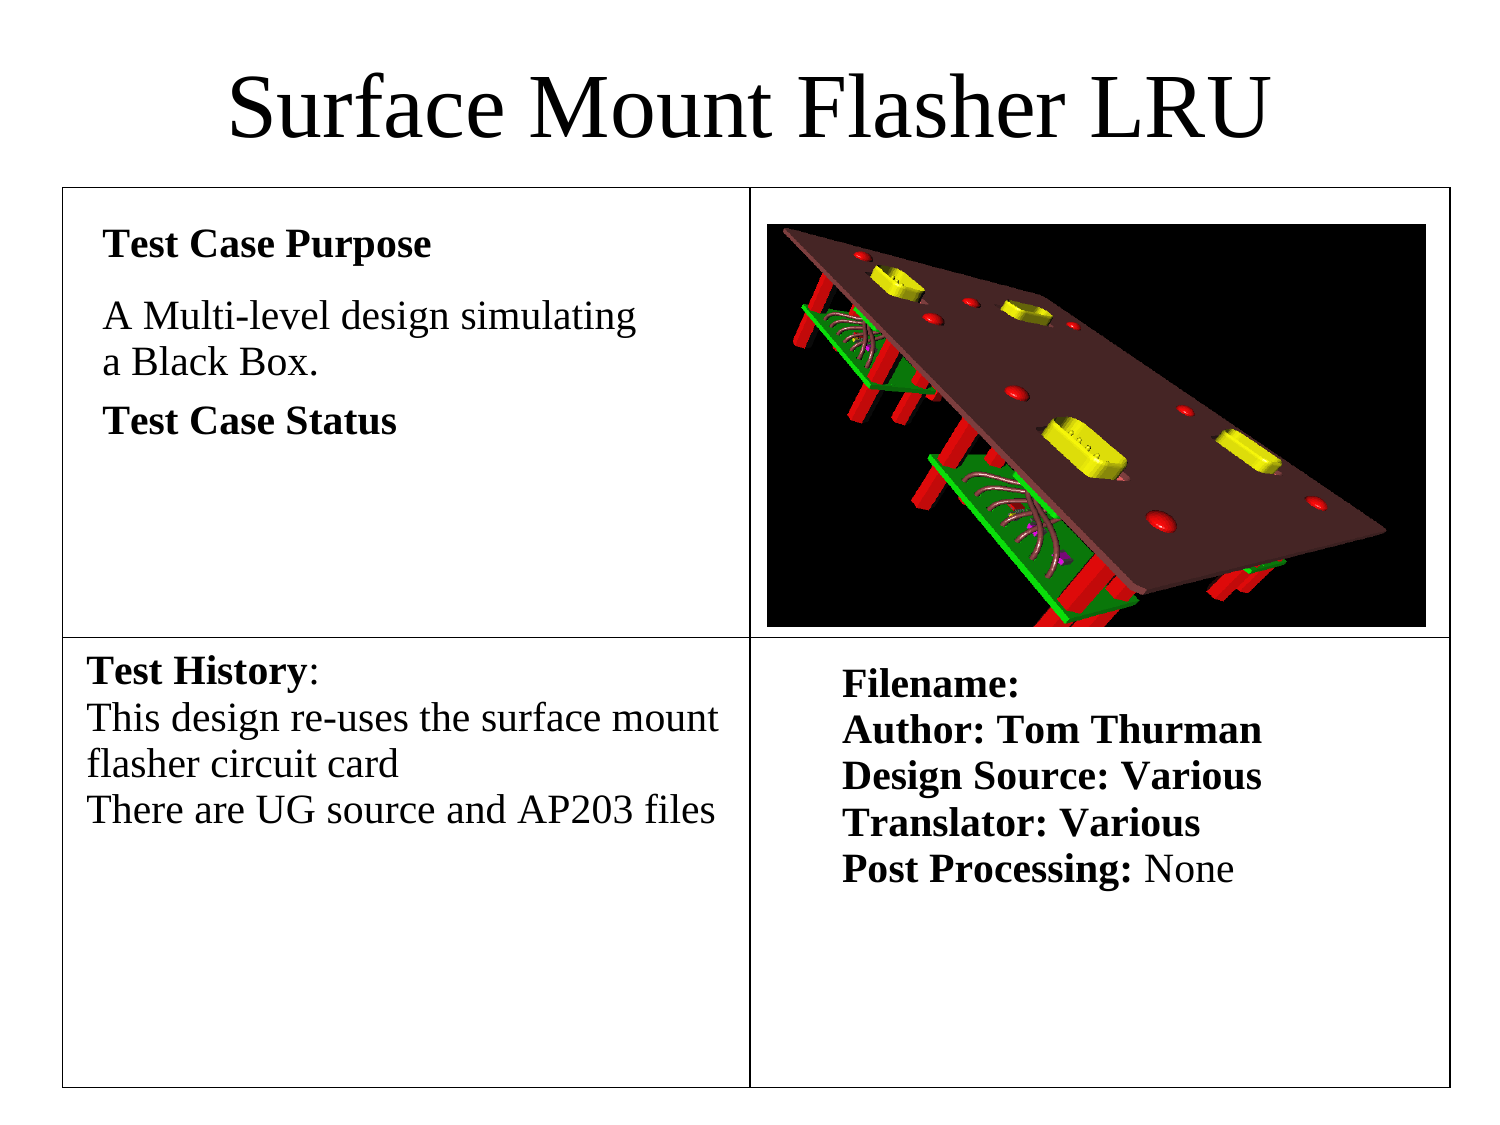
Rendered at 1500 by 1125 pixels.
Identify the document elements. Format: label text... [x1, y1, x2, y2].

text_box Test History: This design re-uses the surface mount flasher circuit card There are UG source and AP203 files [71, 639, 746, 841]
title Surface Mount Flasher LRU [112, 12, 1388, 201]
text_box Test Case Purpose A Multi-level design simulating a Black Box. [87, 212, 676, 389]
picture [767, 224, 1426, 627]
text_box Test Case Status [87, 389, 676, 524]
text_box Filename: Author: Tom Thurman Design Source: Various Translator: Various Post Processing: None [827, 652, 1278, 1010]
